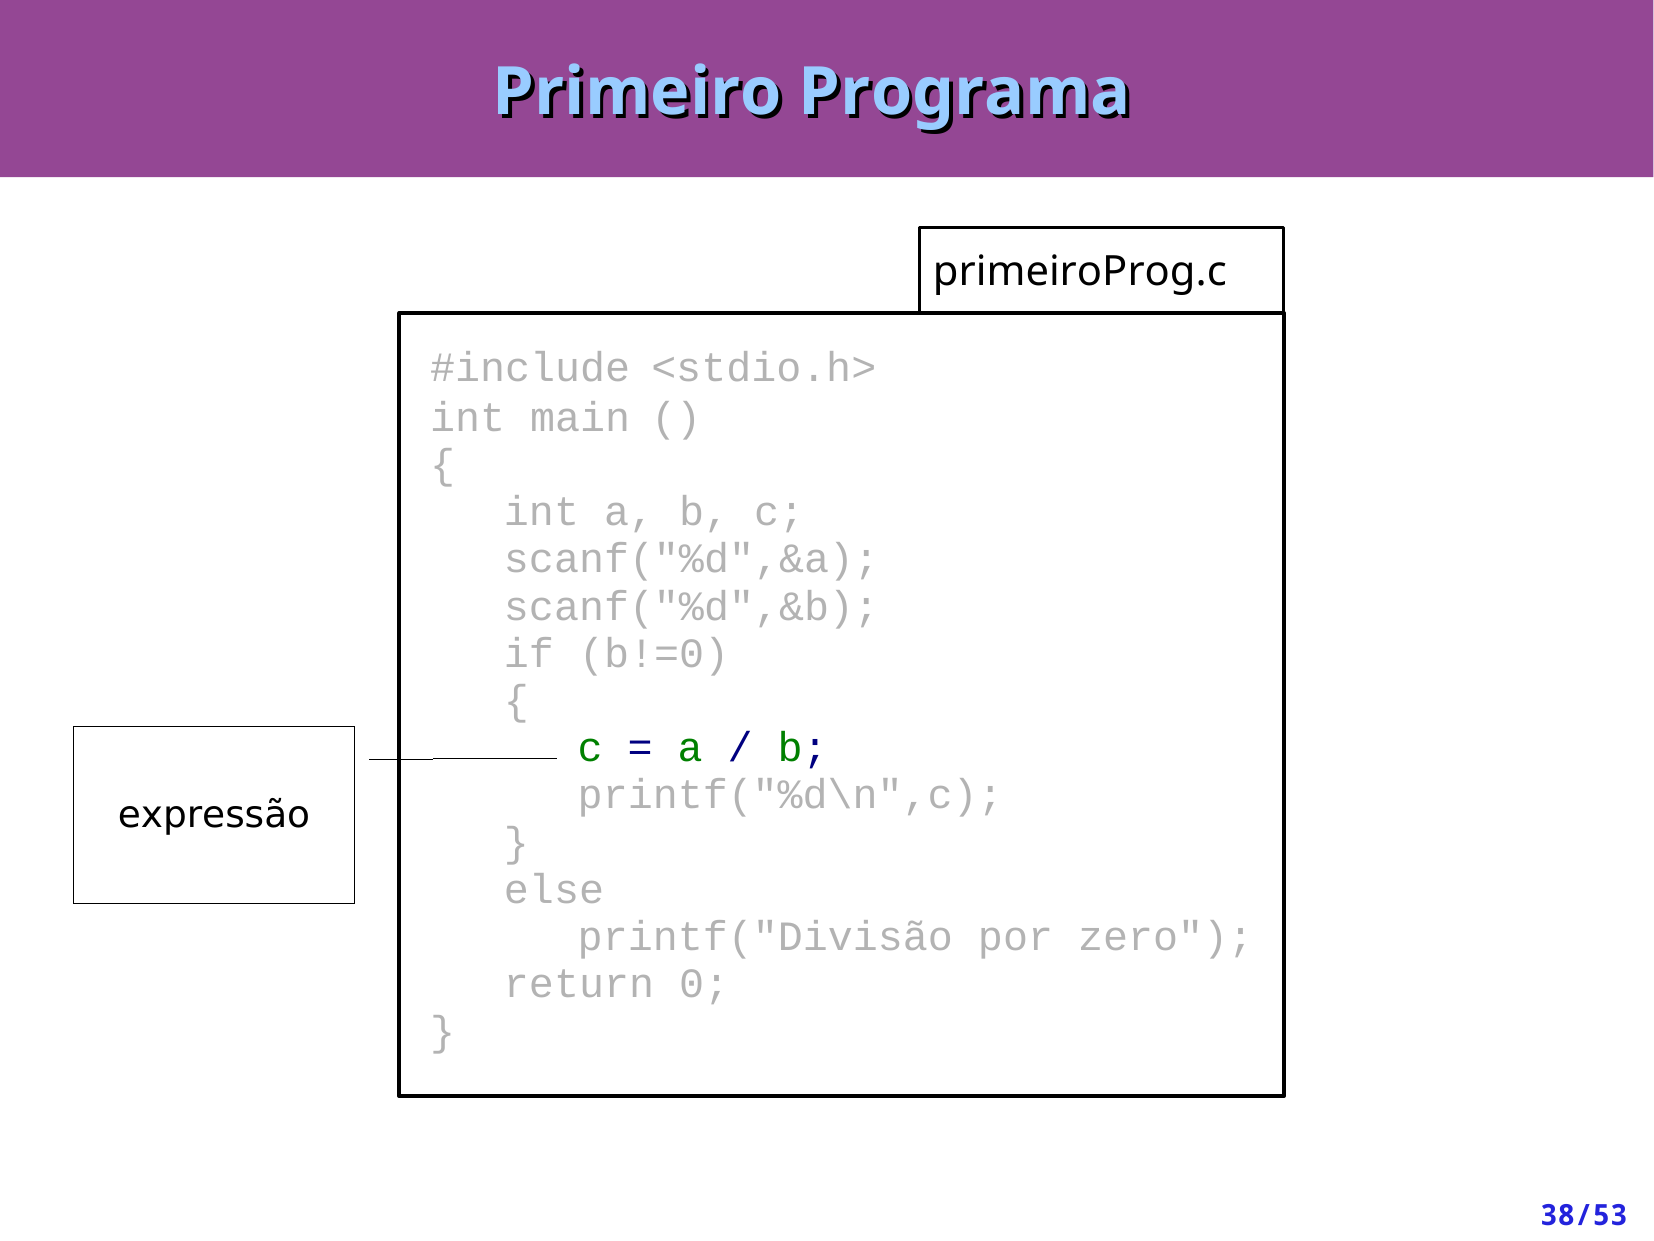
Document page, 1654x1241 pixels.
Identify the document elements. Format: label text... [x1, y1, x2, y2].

text_box #include <stdio.h> int main () { int a, b, c; scanf("%d",&a); scanf("%d",&b); if (b!=0) { c = a / b; printf("%d\n",c); } else printf("Divisão por zero"); return 0; } [399, 312, 1284, 1097]
text_box primeiroProg.c [919, 227, 1284, 314]
title Primeiro Programa [0, 0, 1654, 178]
text_box expressão [74, 726, 354, 903]
